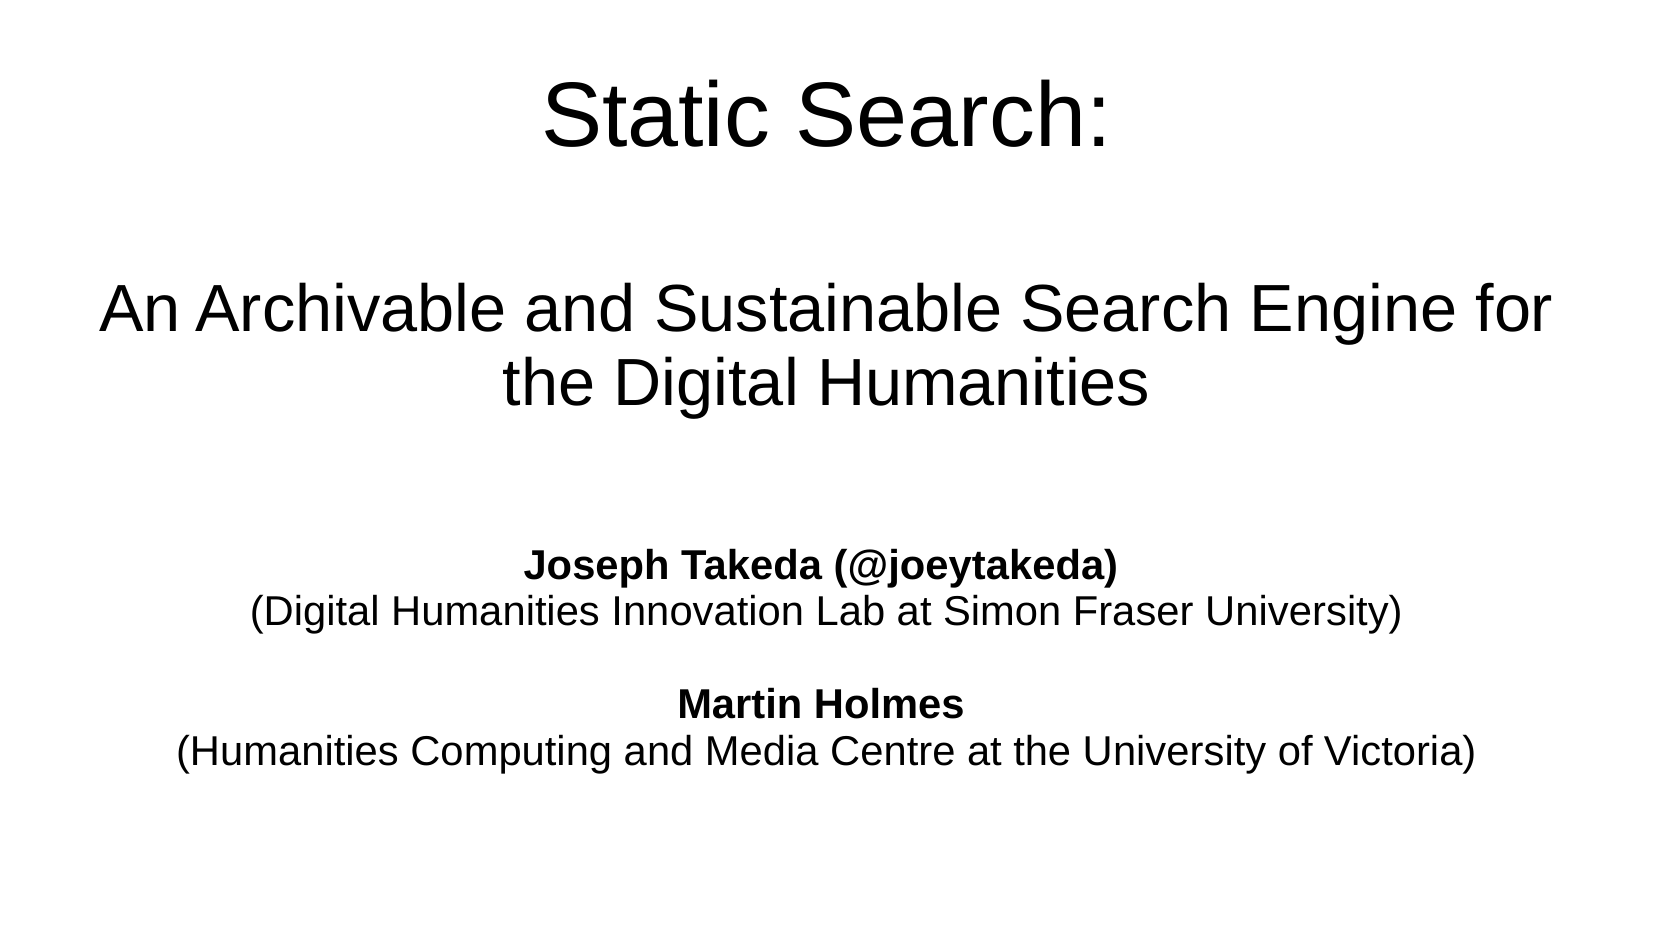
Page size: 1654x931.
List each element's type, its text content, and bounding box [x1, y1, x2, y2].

title Static Search: [82, 37, 1571, 193]
subtitle An Archivable and Sustainable Search Engine for the Digital Humanities Joseph Takeda (@joeytakeda) (Digital Humanities Innovation Lab at Simon Fraser University) Martin Holmes (Humanities Computing and Media Centre at the University of Victoria) [82, 217, 1571, 827]
